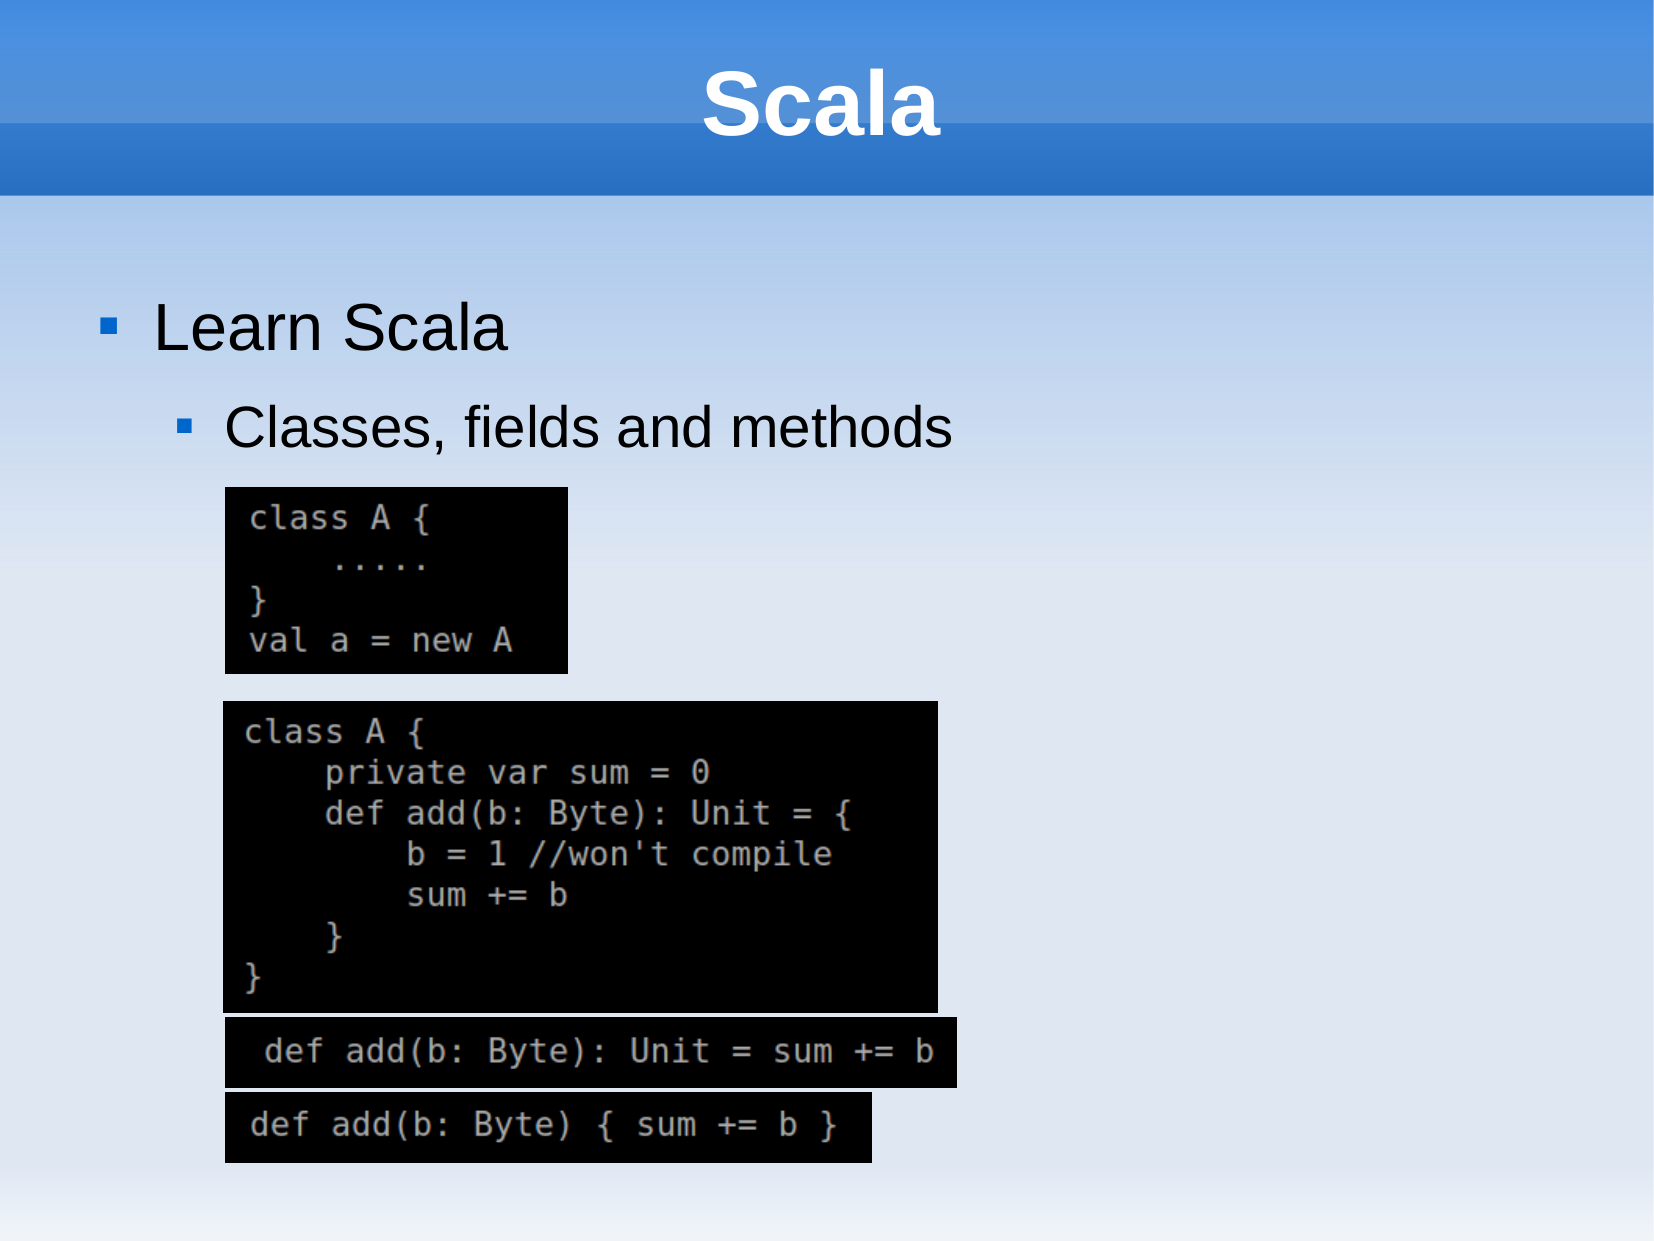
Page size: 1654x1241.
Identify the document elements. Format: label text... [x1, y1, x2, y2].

picture [0, 0, 1654, 1241]
list Learn Scala Classes, fields and methods [82, 290, 1571, 1109]
title Scala [76, 0, 1565, 208]
